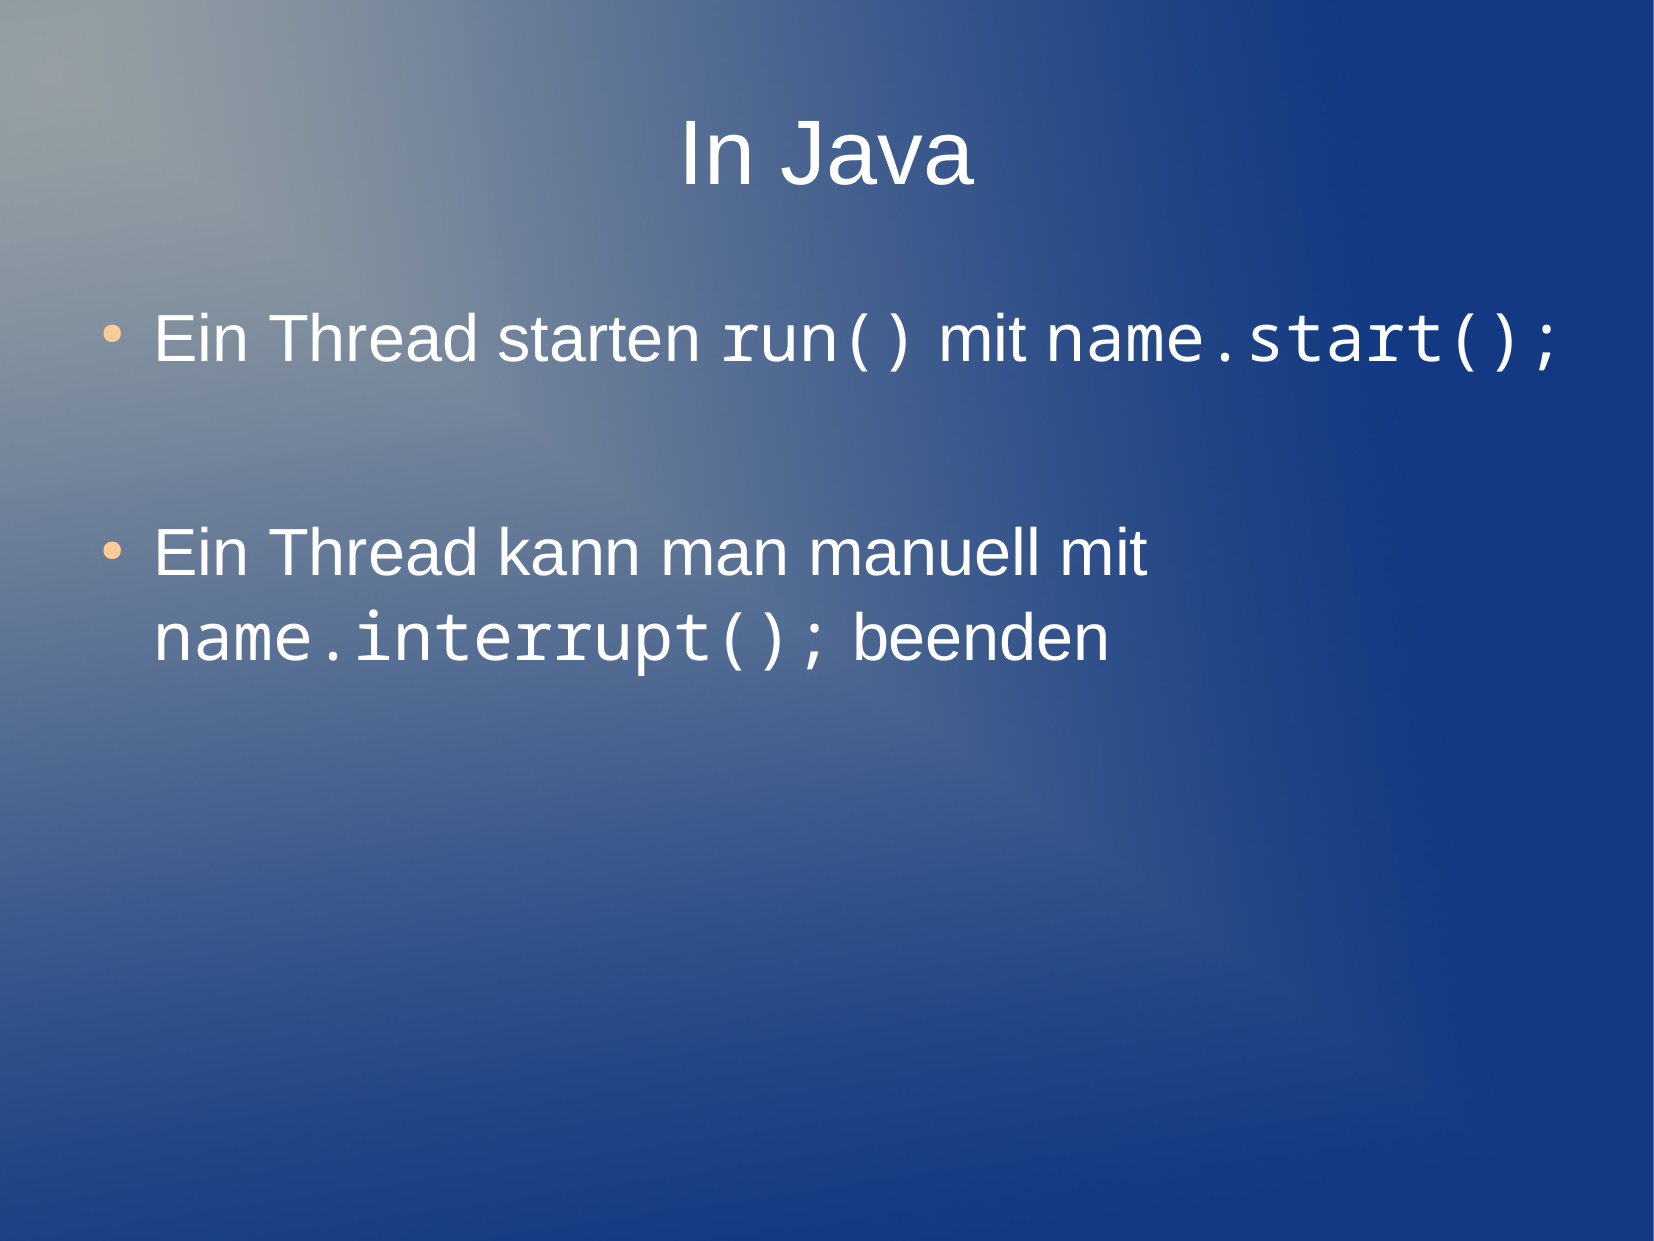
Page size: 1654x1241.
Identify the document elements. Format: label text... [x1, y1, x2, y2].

picture [0, 0, 1654, 1241]
list Ein Thread starten run() mit name.start(); Ein Thread kann man manuell mit name.interrupt(); beenden [82, 290, 1571, 1109]
title In Java [82, 49, 1571, 257]
